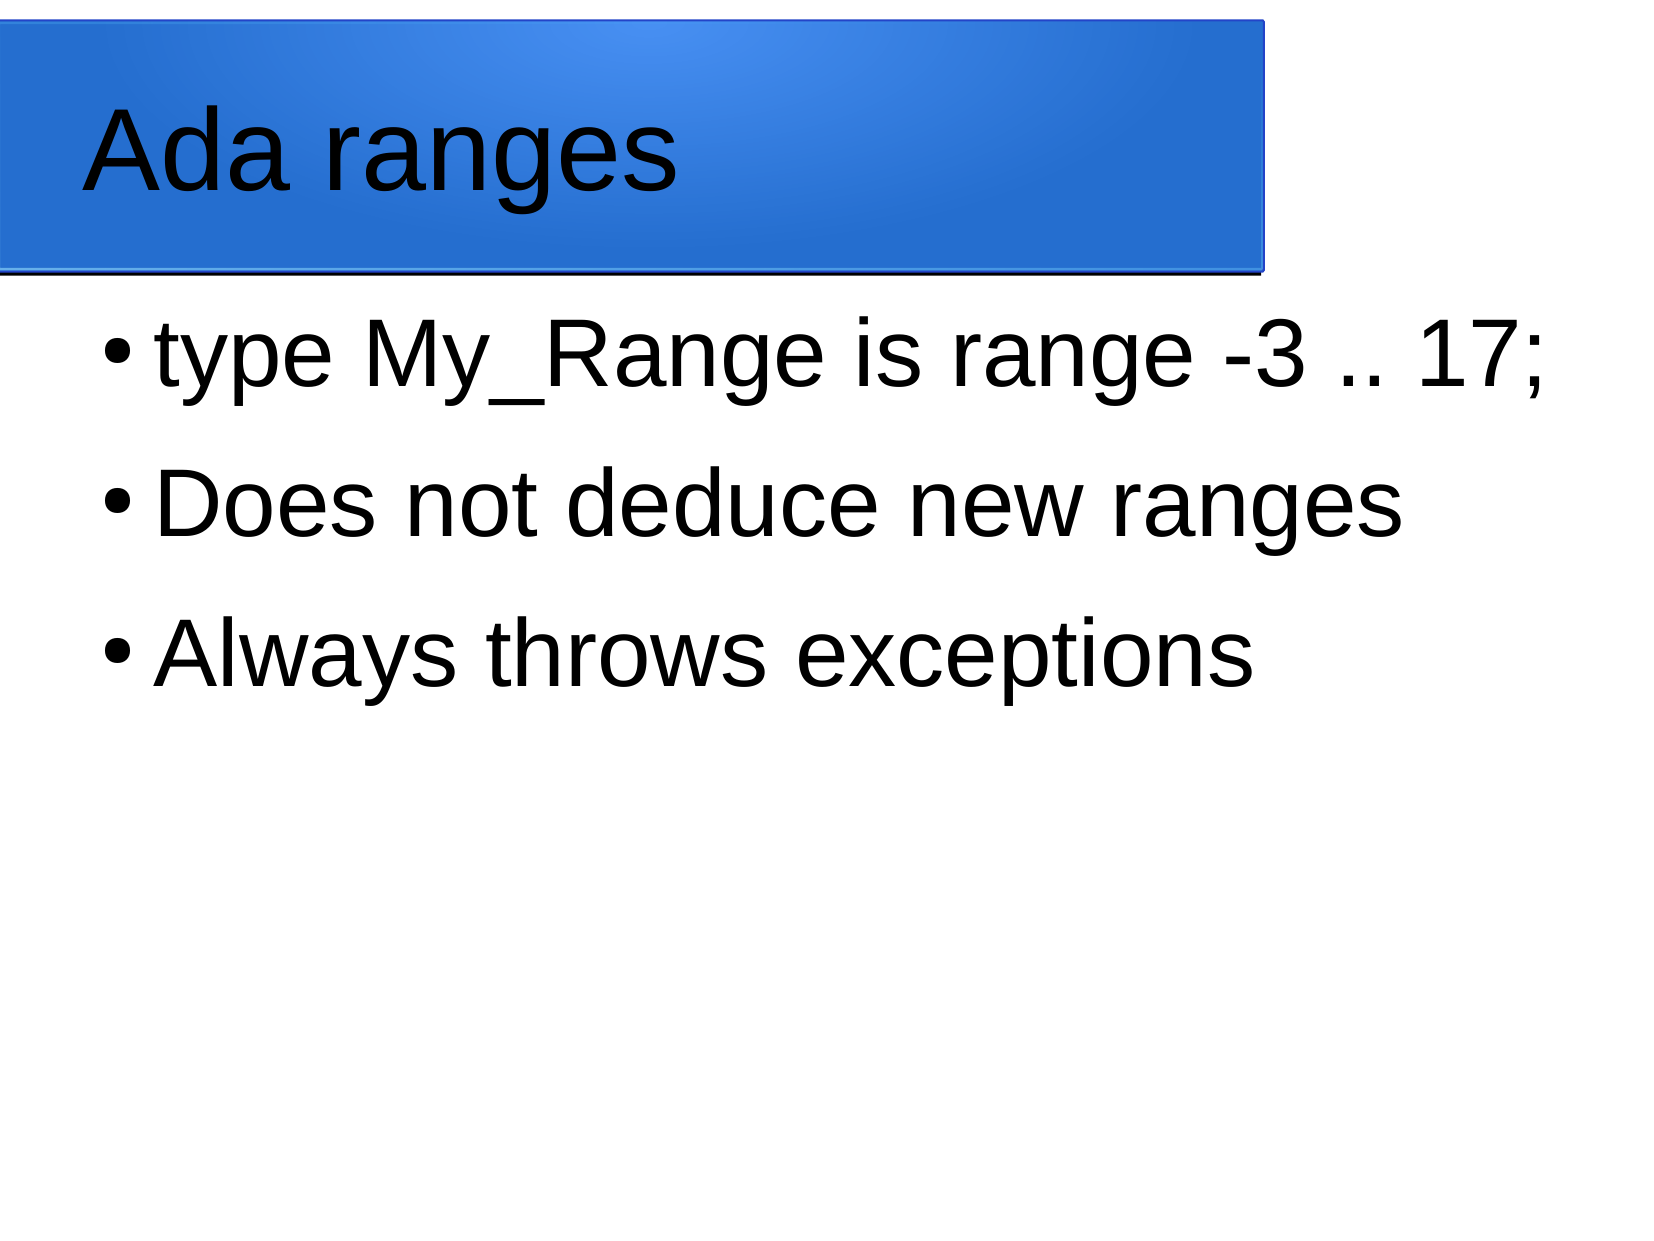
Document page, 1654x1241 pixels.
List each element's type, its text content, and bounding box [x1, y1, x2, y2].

list type My_Range is range -3 .. 17; Does not deduce new ranges Always throws exceptions [82, 299, 1571, 1019]
title Ada ranges [82, 47, 1235, 252]
